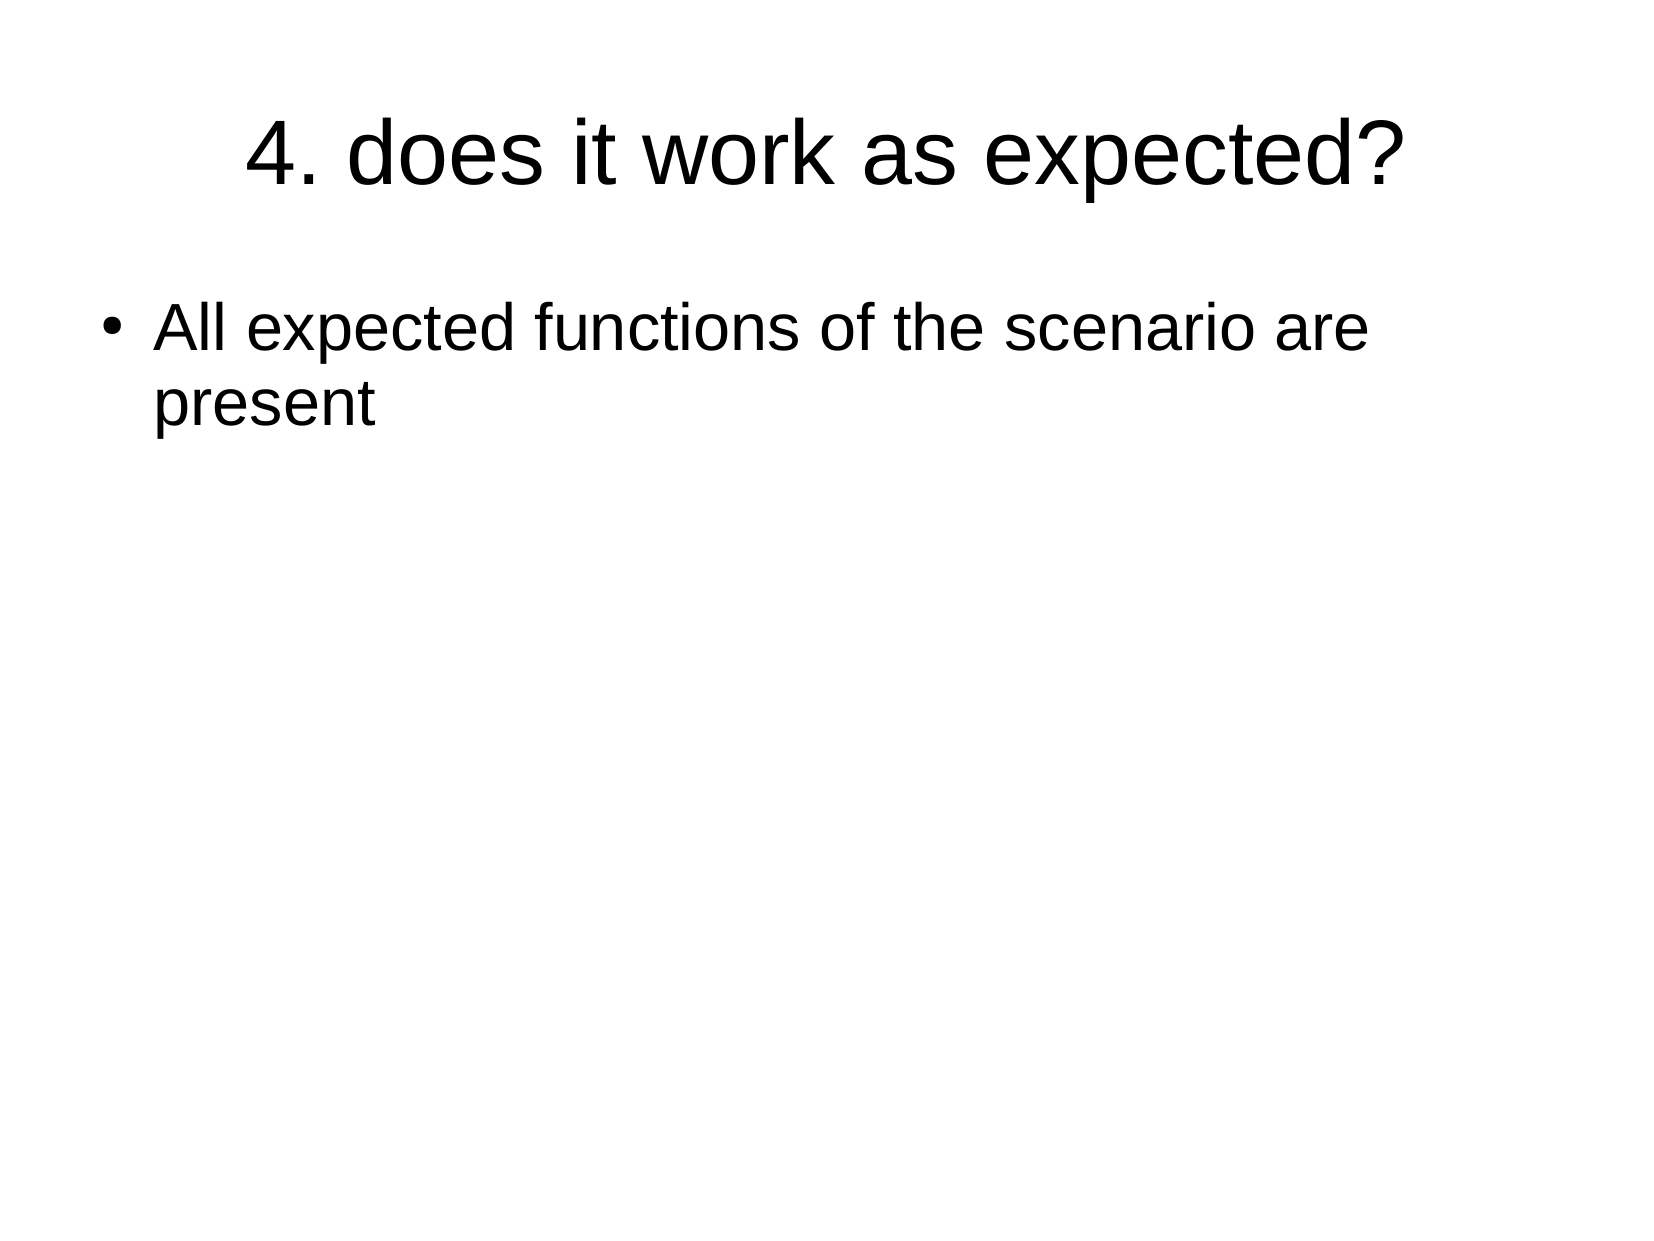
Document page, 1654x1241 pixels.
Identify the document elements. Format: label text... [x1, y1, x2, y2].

list All expected functions of the scenario are present [82, 290, 1571, 1010]
title 4. does it work as expected? [82, 49, 1571, 257]
